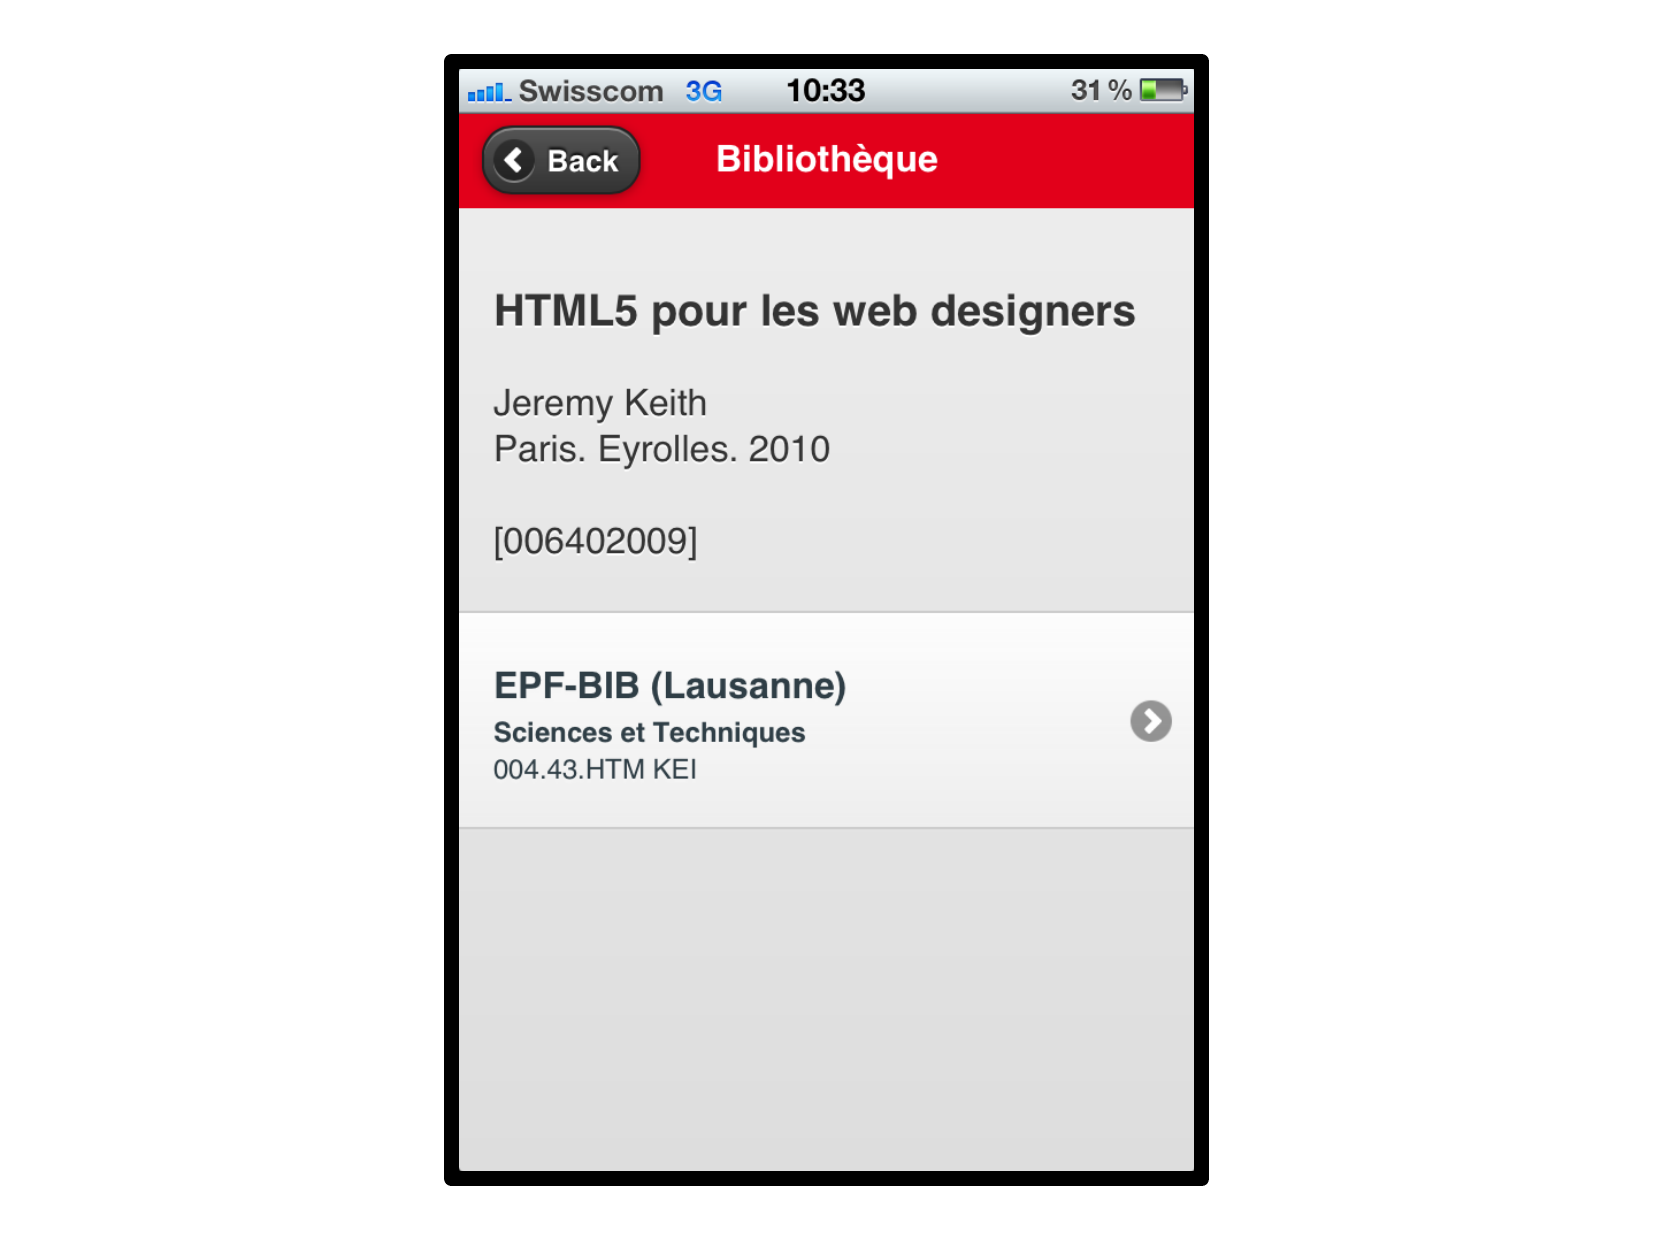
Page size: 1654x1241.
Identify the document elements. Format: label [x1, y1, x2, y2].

picture [459, 68, 1195, 1172]
